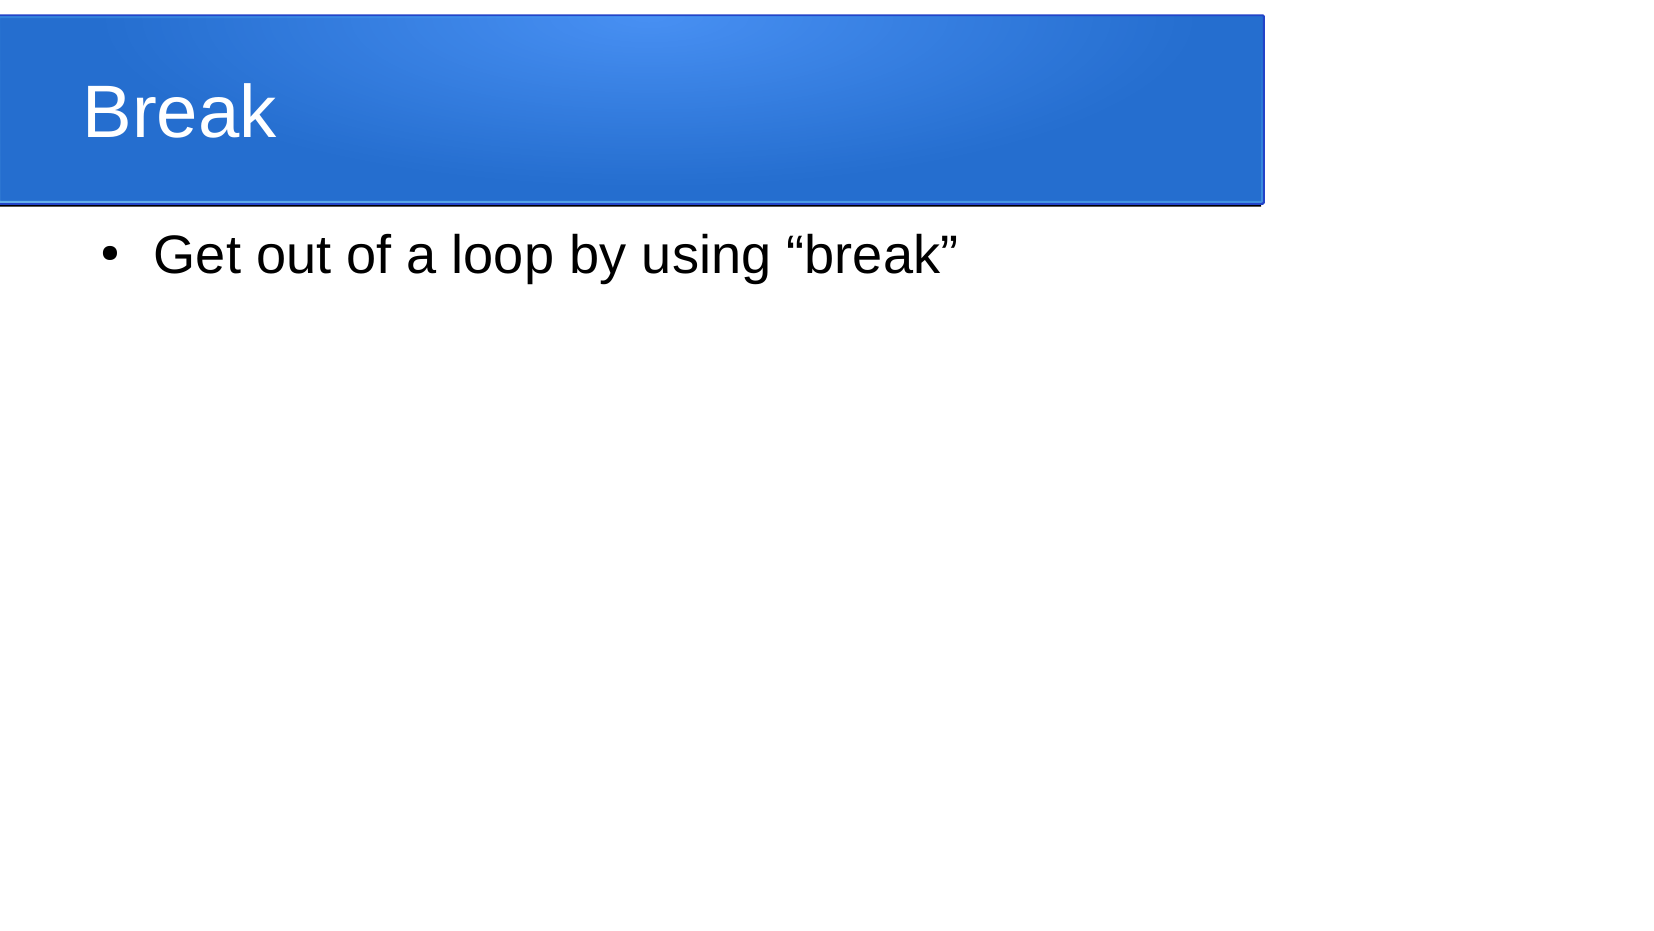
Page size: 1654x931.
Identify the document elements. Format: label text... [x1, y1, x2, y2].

list Get out of a loop by using “break” [82, 224, 1571, 764]
title Break [82, 35, 1235, 189]
